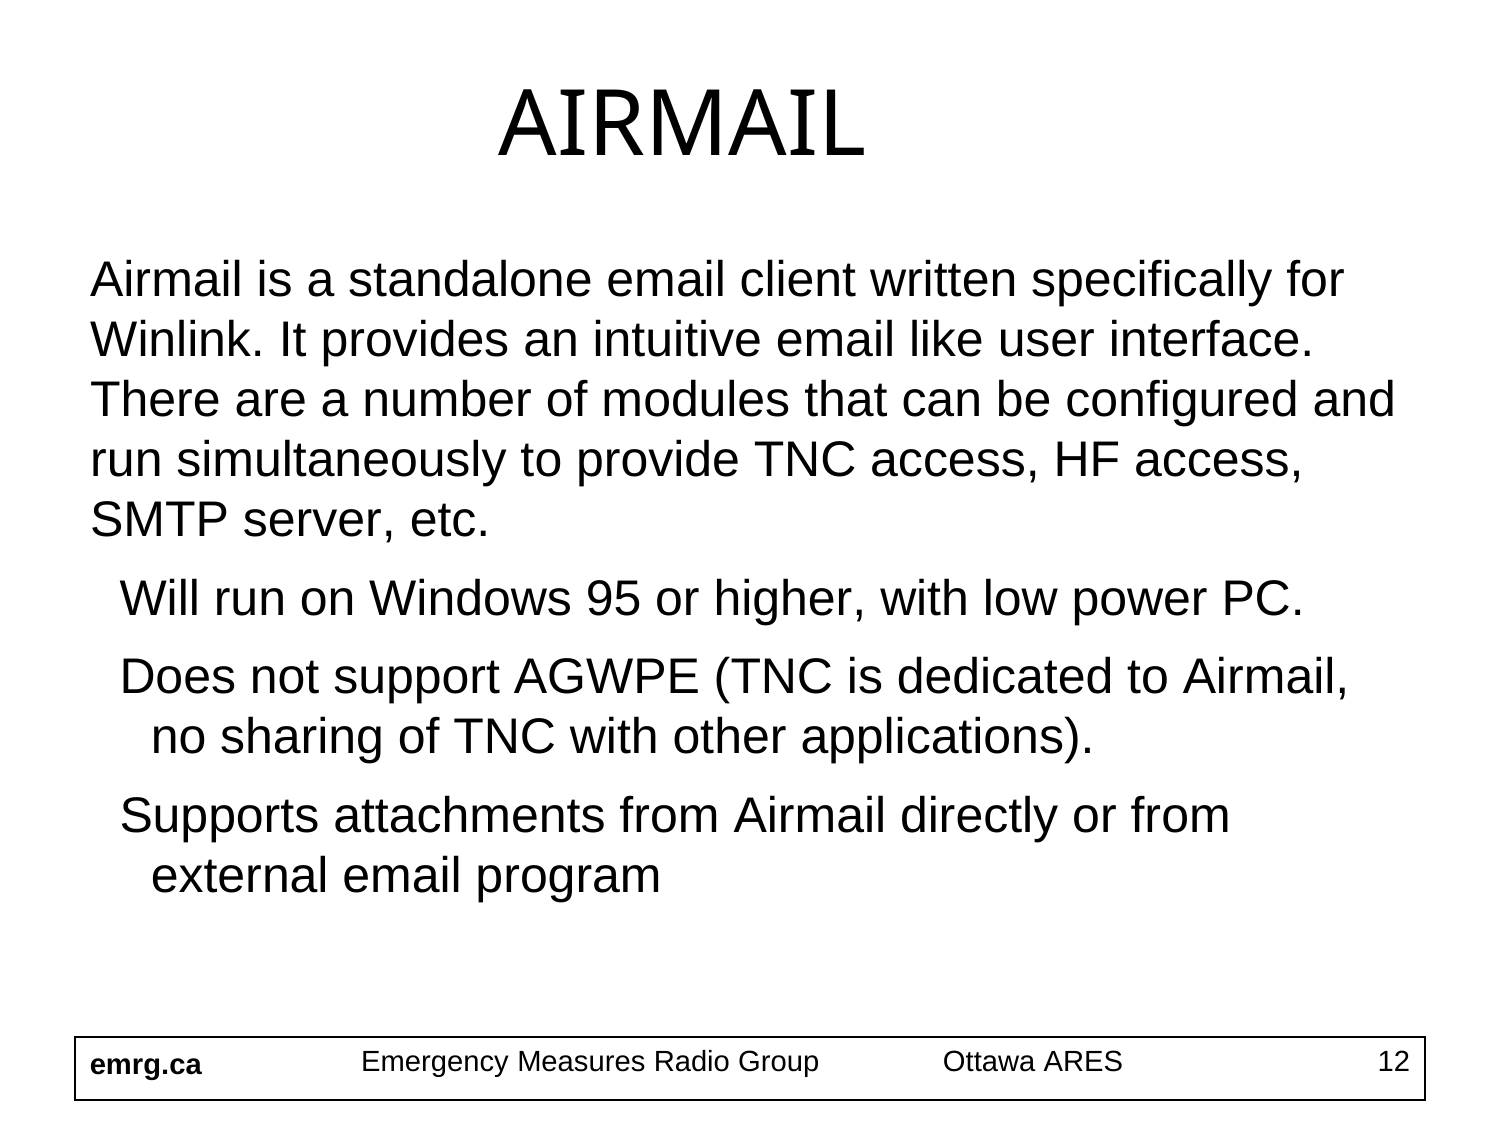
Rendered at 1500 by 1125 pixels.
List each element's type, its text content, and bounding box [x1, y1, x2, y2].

text_box AIRMAIL [483, 55, 882, 182]
text_box Airmail is a standalone email client written specifically for Winlink. It provides an intuitive email like user interface. There are a number of modules that can be configured and run simultaneously to provide TNC access, HF access, SMTP server, etc. Will run on Windows 95 or higher, with low power PC. Does not support AGWPE (TNC is dedicated to Airmail, no sharing of TNC with other applications). Supports attachments from Airmail directly or from external email program [75, 238, 1427, 911]
